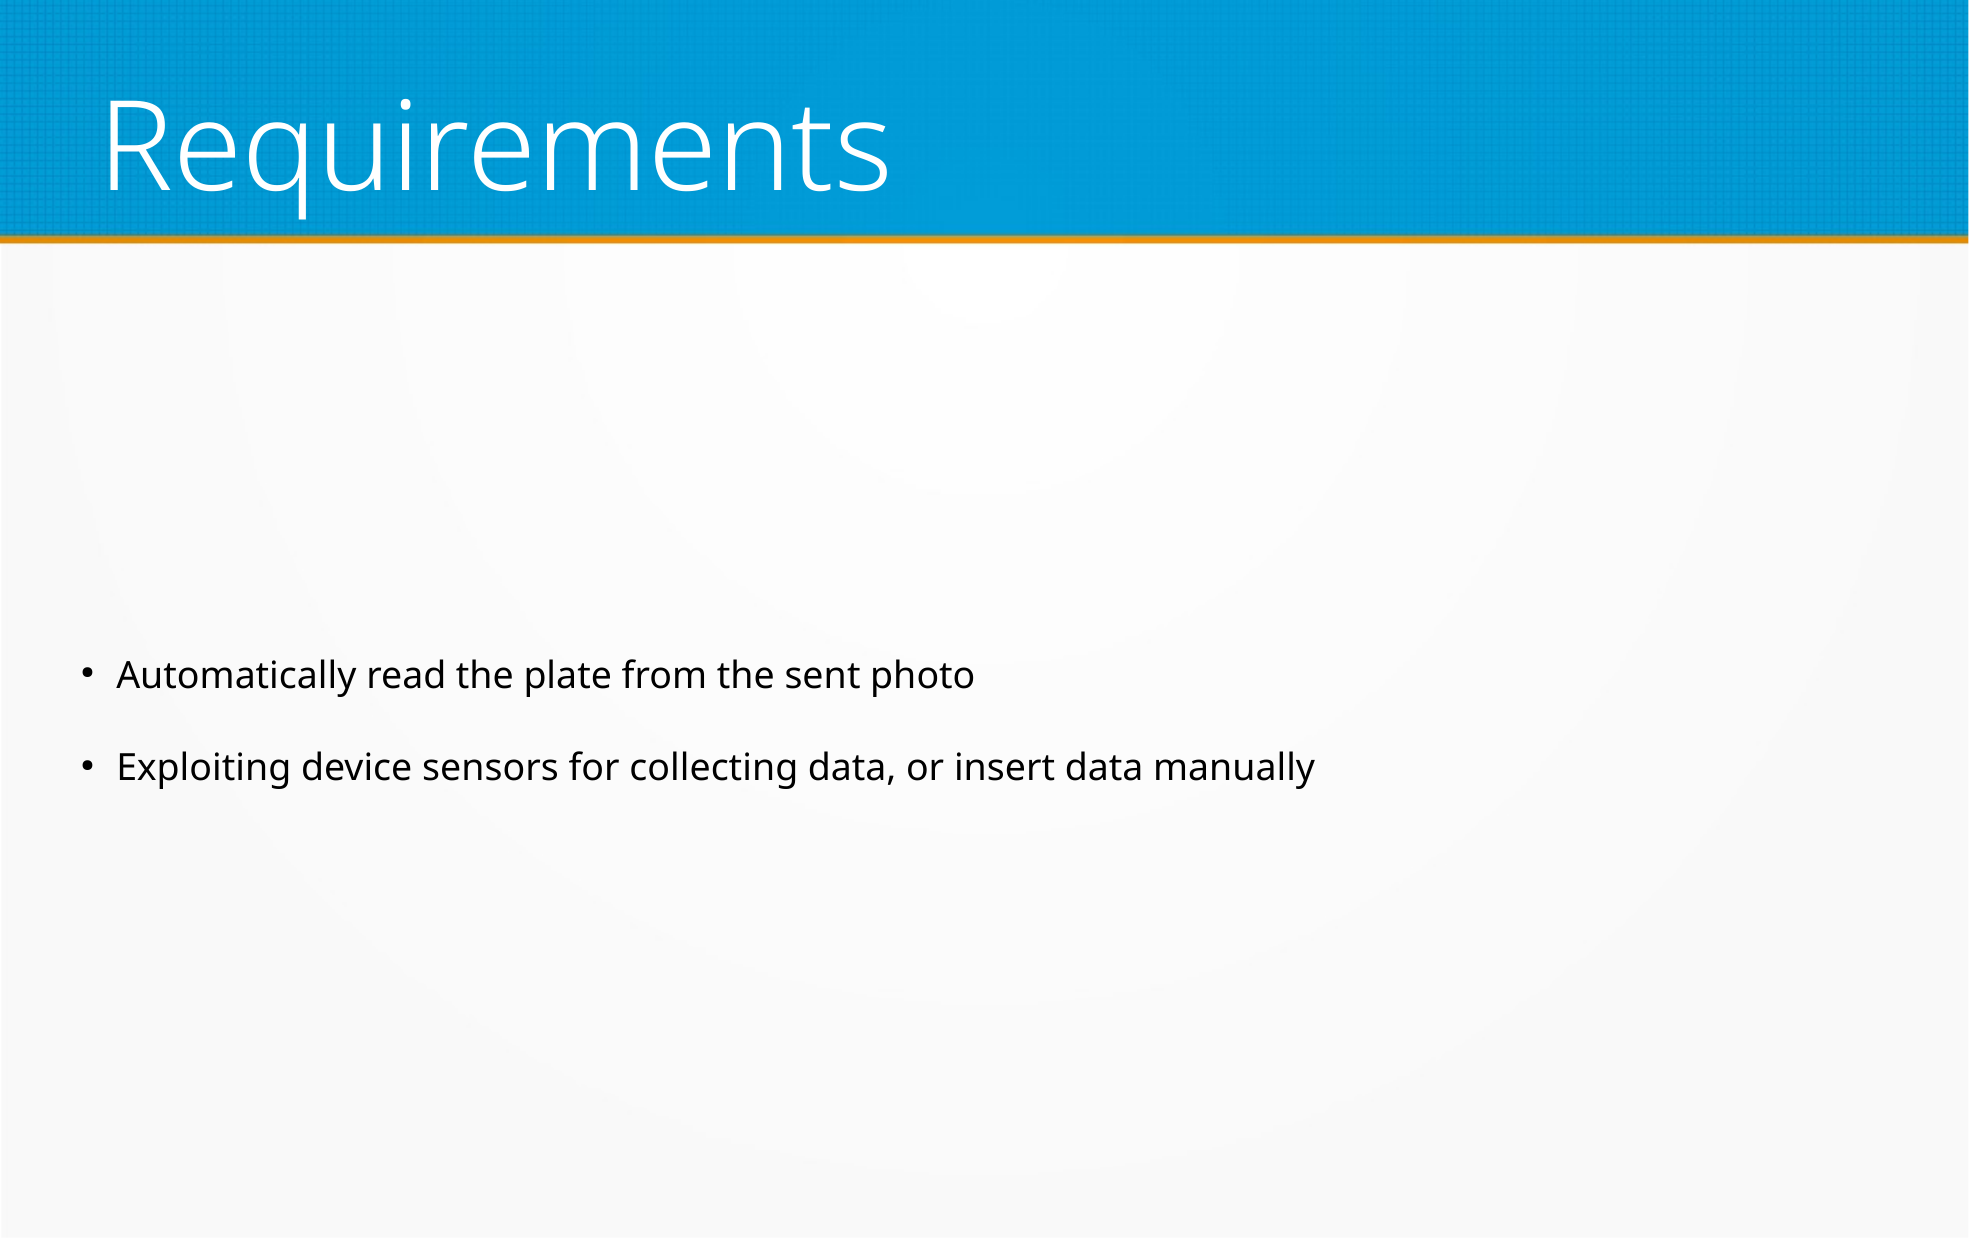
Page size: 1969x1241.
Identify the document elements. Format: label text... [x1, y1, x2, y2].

title Requirements [98, 19, 1870, 227]
picture [0, 233, 1969, 1241]
text_box Automatically read the plate from the sent photo Exploiting device sensors for collecting data, or insert data manually [75, 345, 1816, 1096]
